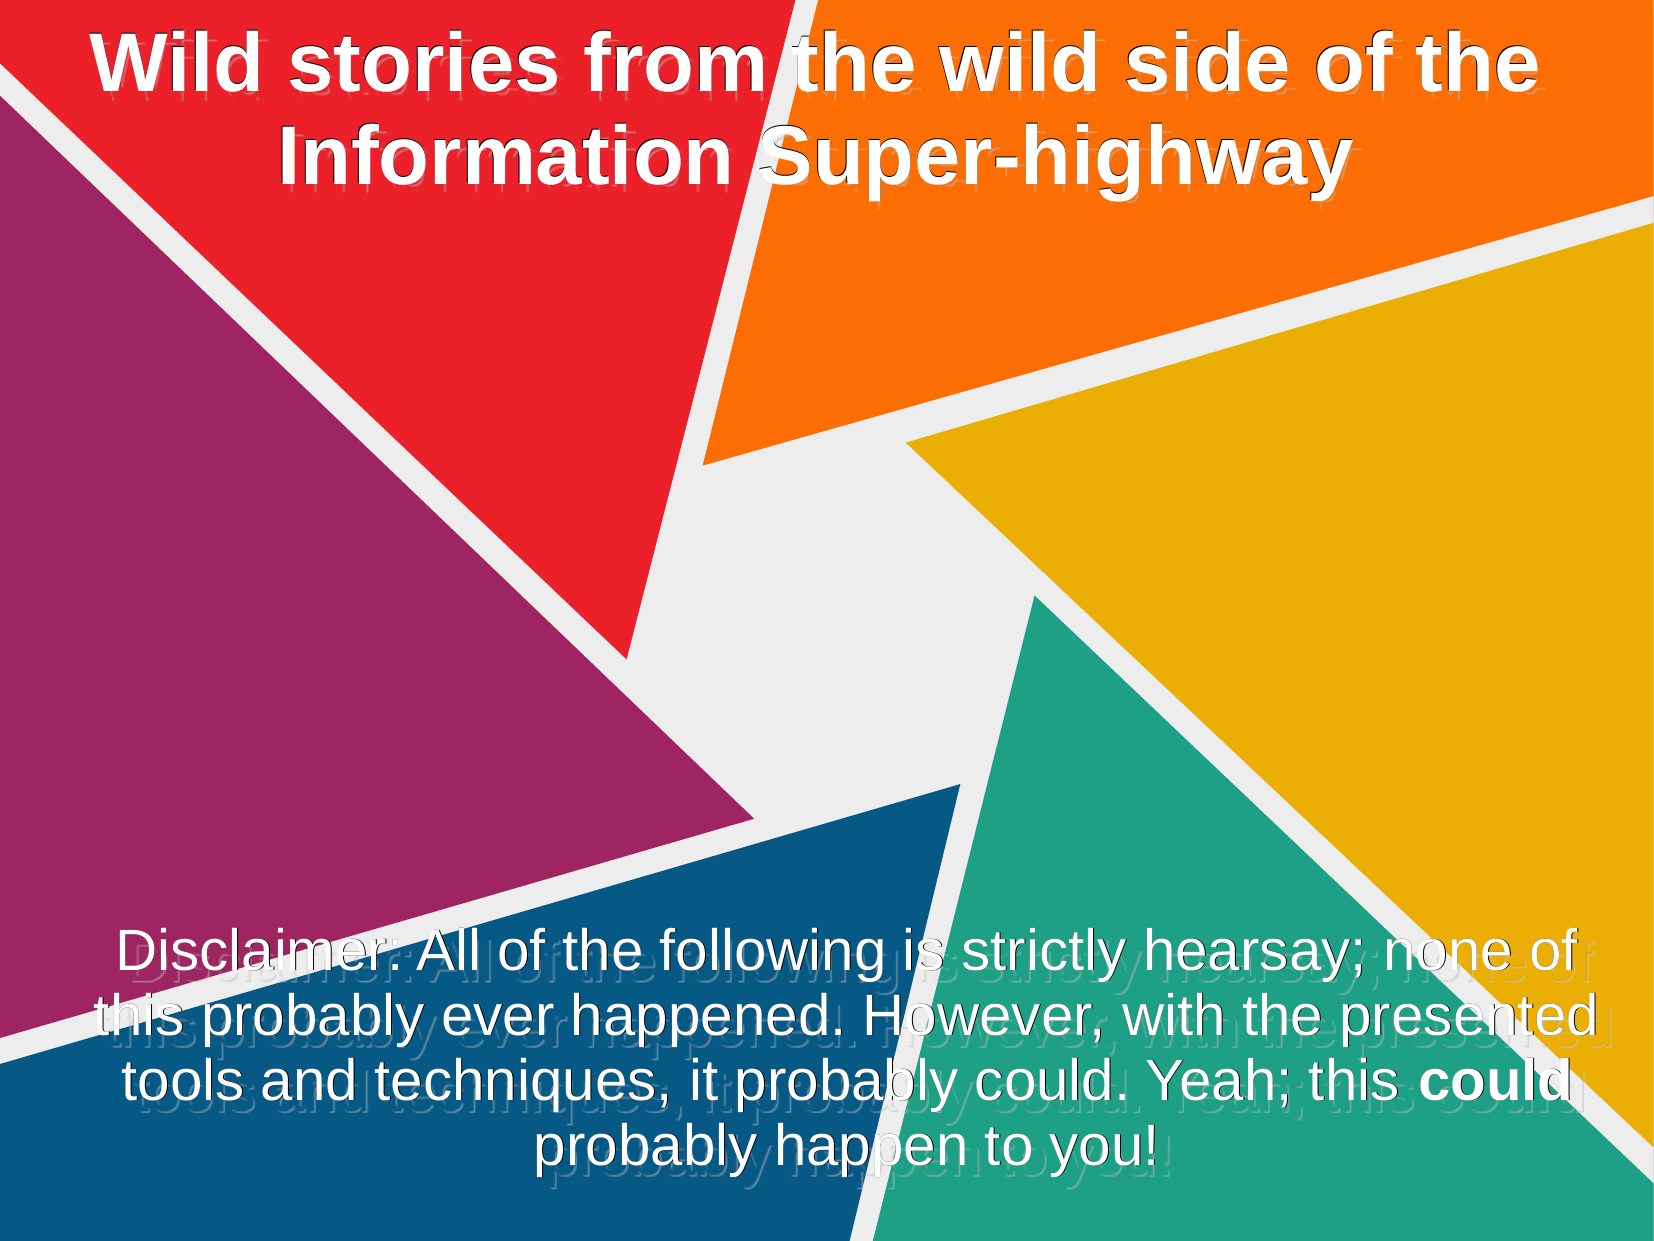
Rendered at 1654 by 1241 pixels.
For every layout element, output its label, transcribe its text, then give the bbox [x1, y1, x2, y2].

text_box Disclaimer: All of the following is strictly hearsay; none of this probably ever happened. However, with the presented tools and techniques, it probably could. Yeah; this could probably happen to you! [75, 910, 1621, 1186]
text_box Wild stories from the wild side of the Information Super-highway [75, 8, 1654, 286]
